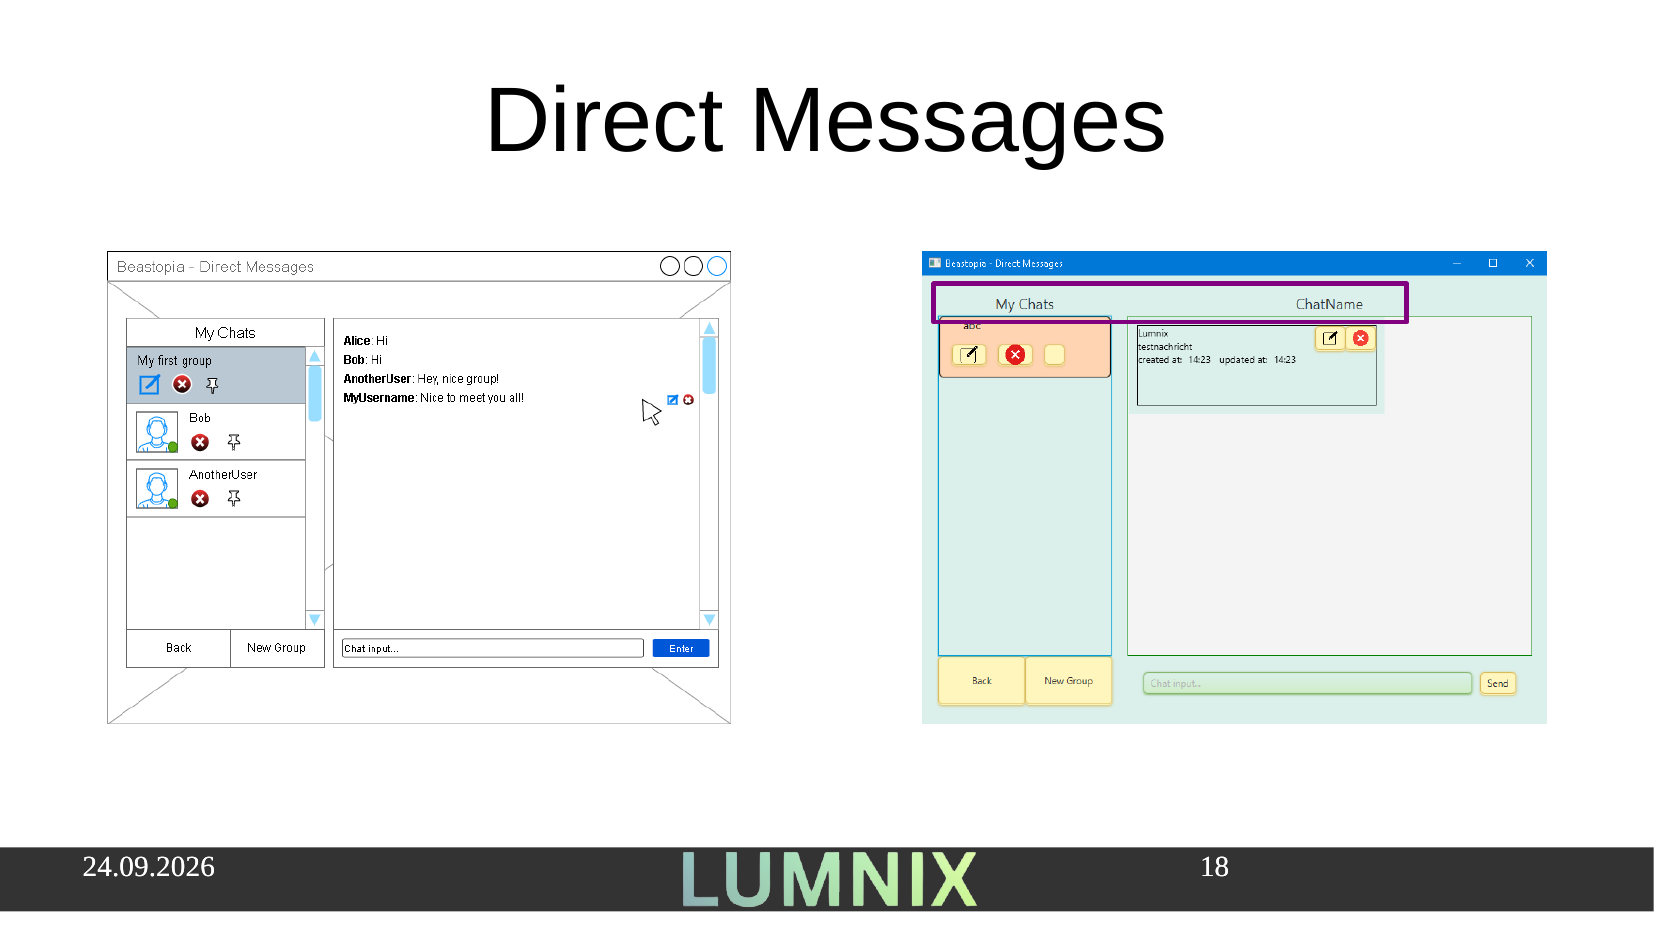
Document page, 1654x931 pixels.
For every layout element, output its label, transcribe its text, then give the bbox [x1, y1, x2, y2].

text_box 23.05.2023 [82, 847, 468, 912]
picture [107, 251, 731, 724]
picture [922, 251, 1547, 724]
title Direct Messages [82, 37, 1571, 193]
text_box [1200, 847, 1586, 912]
